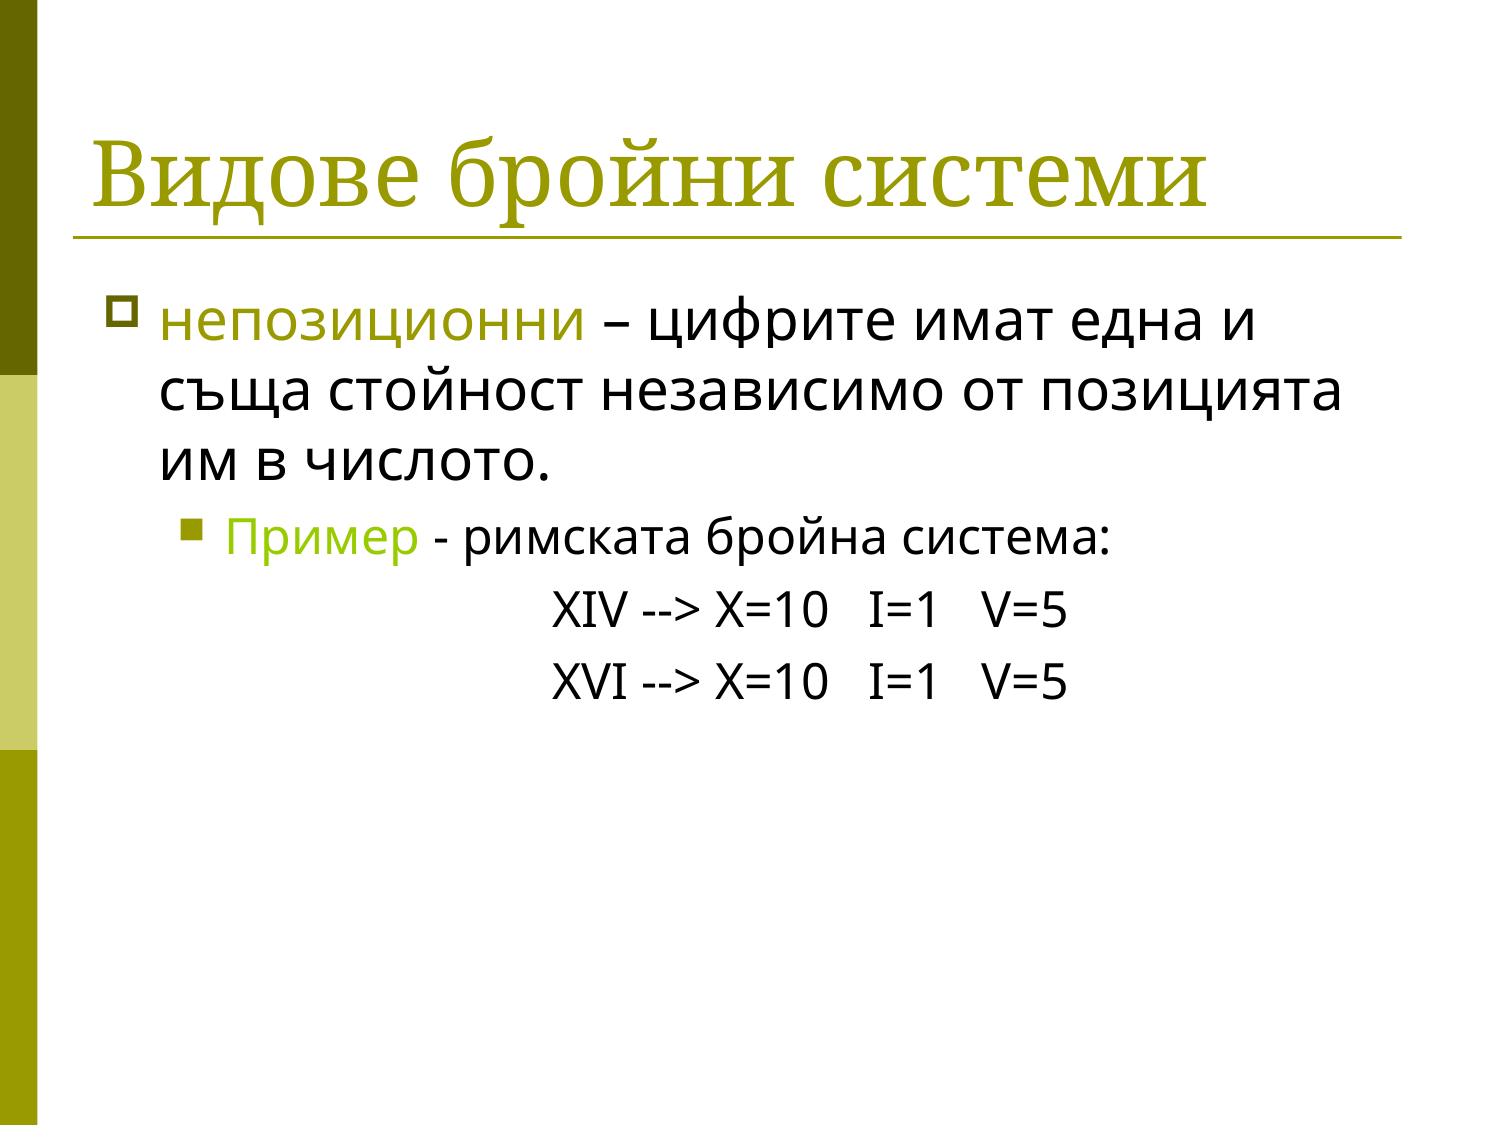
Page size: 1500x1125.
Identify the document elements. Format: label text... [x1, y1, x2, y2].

title Видове бройни системи [75, 45, 1426, 233]
list непозиционни – цифрите имат една и съща стойност независимо от позицията им в числото. Пример - римската бройна система: XIV --> X=10 I=1 V=5 XVI --> X=10 I=1 V=5 [87, 274, 1438, 1019]
